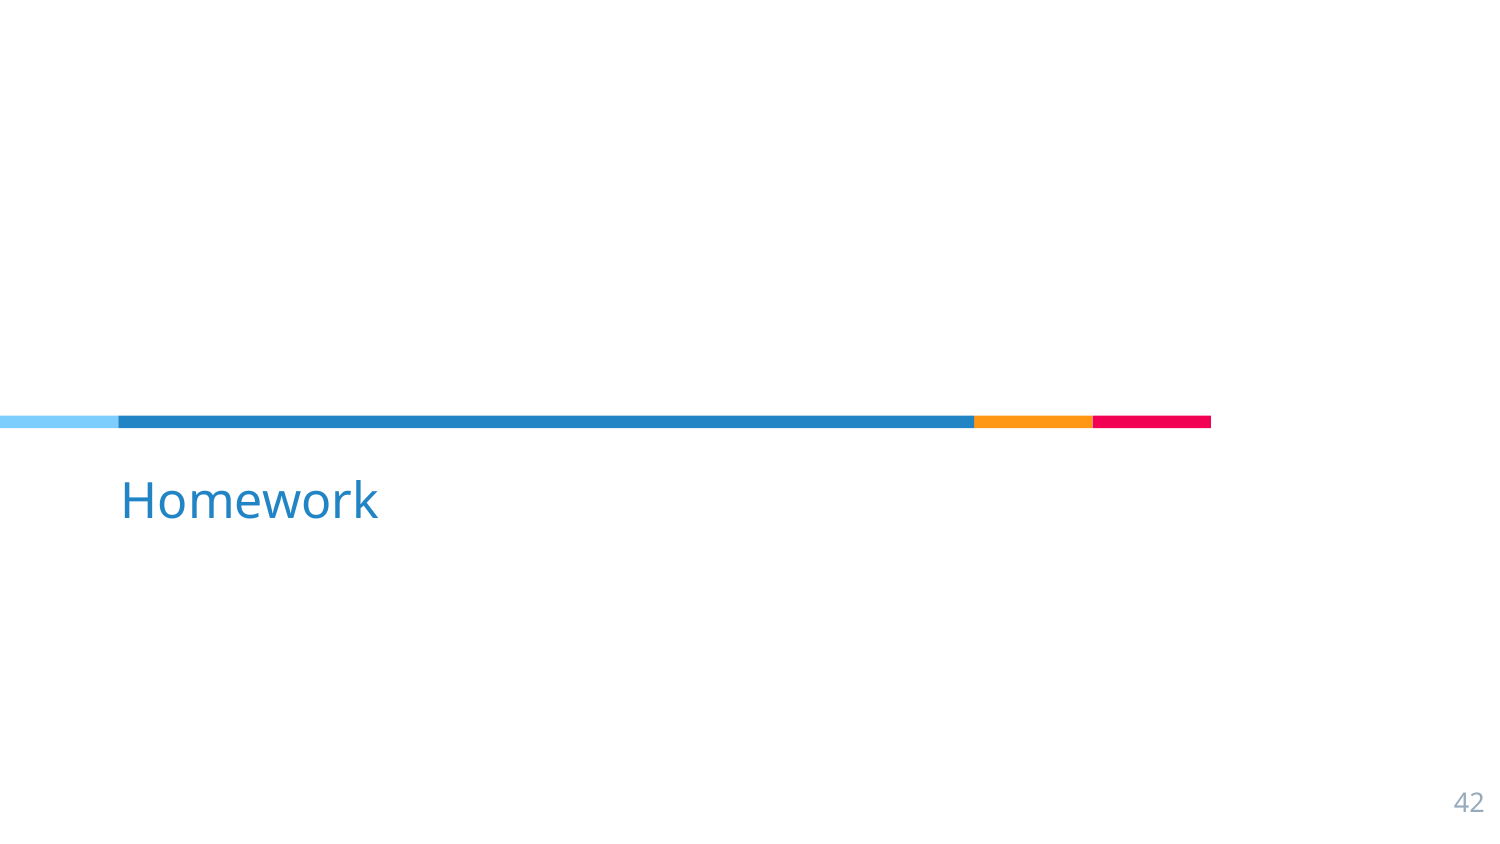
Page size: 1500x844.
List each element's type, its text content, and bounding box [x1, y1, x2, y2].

title Homework [105, 453, 1211, 644]
slide_number <number> [1409, 770, 1500, 822]
